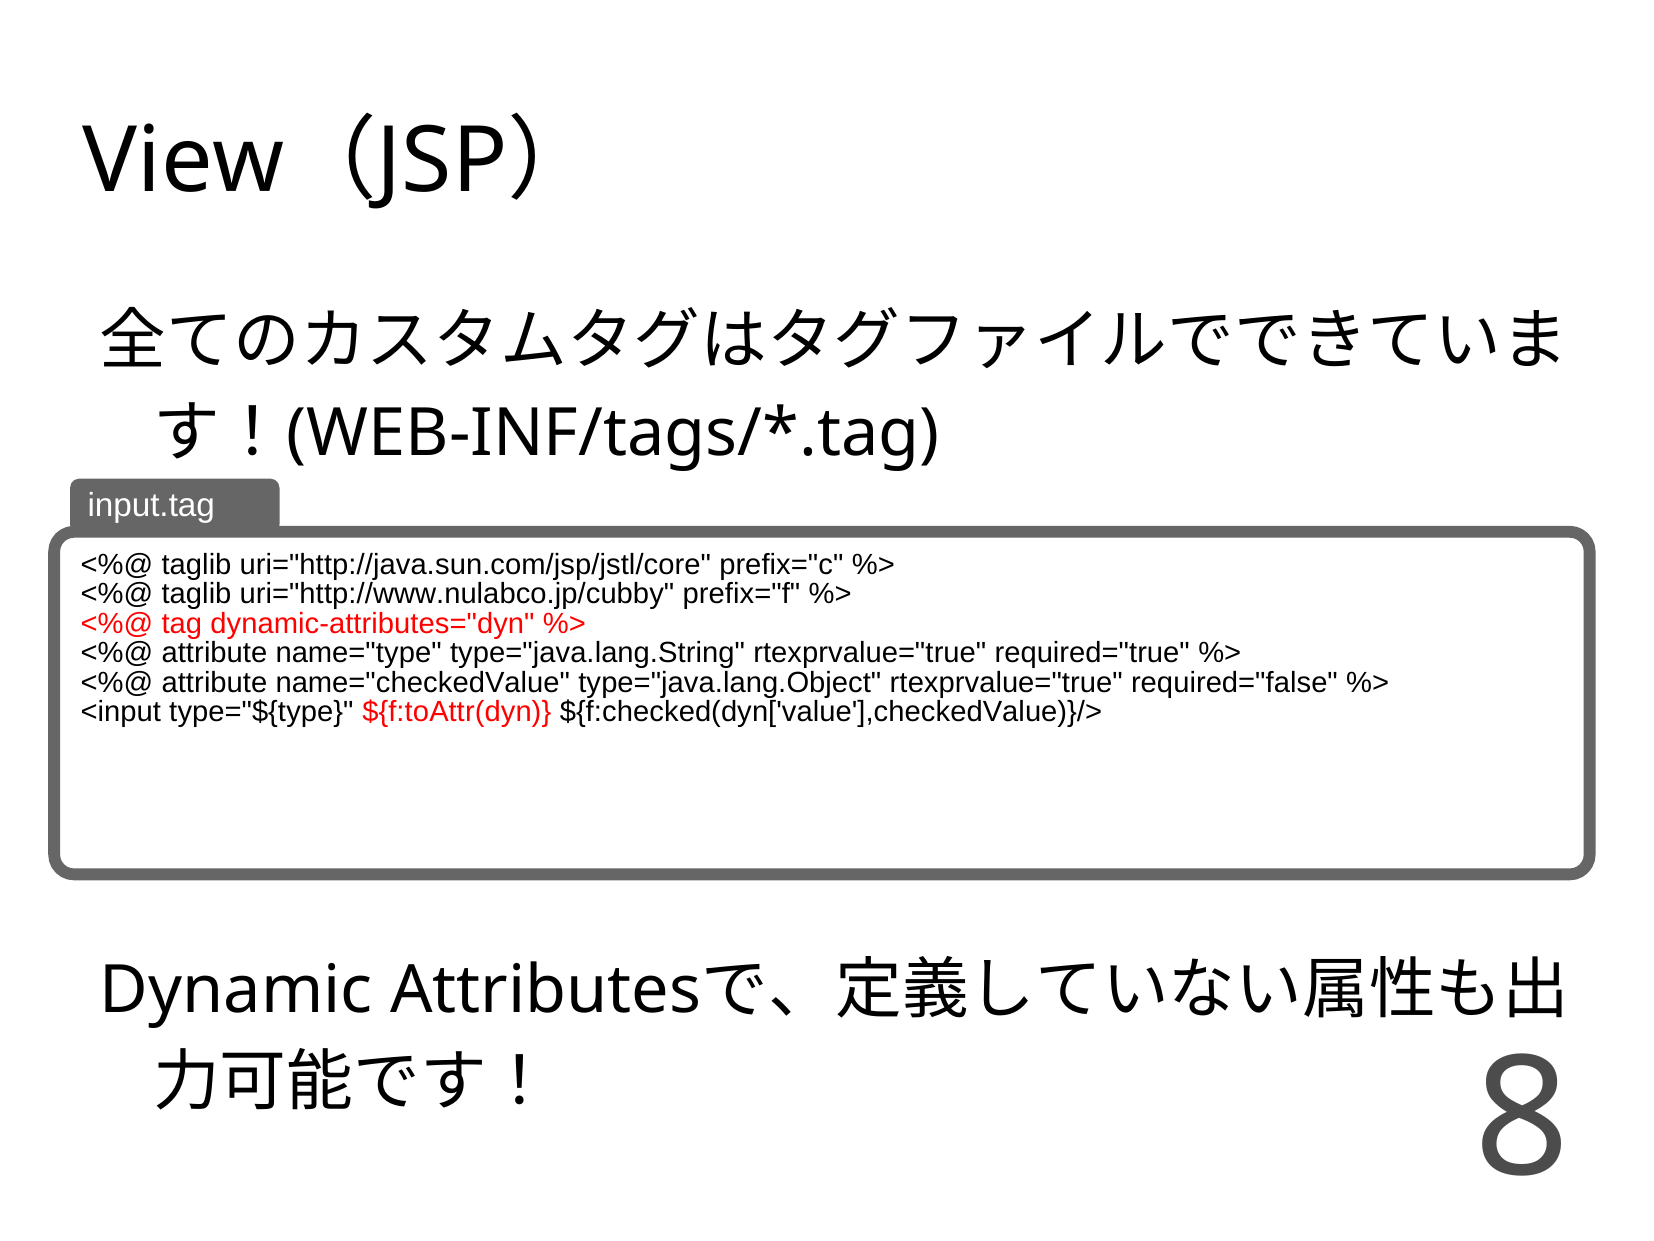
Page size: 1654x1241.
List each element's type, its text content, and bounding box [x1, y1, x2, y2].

list 全てのカスタムタグはタグファイルでできています！(WEB-INF/tags/*.tag) Dynamic Attributesで、定義していない属性も出力可能です！ [82, 875, 1571, 1094]
text_box input.tag [70, 478, 280, 534]
list 全てのカスタムタグはタグファイルでできています！(WEB-INF/tags/*.tag) Dynamic Attributesで、定義していない属性も出力可能です！ [82, 290, 1571, 531]
title View（JSP） [82, 48, 1571, 258]
text_box <%@ taglib uri="http://java.sun.com/jsp/jstl/core" prefix="c" %> <%@ taglib uri="http://www.nulabco.jp/cubby" prefix="f" %> <%@ tag dynamic-attributes="dyn" %> <%@ attribute name="type" type="java.lang.String" rtexprvalue="true" required="true" %> <%@ attribute name="checkedValue" type="java.lang.Object" rtexprvalue="true" required="false" %> <input type="${type}" ${f:toAttr(dyn)} ${f:checked(dyn['value'],checkedValue)}/> [54, 531, 1590, 875]
